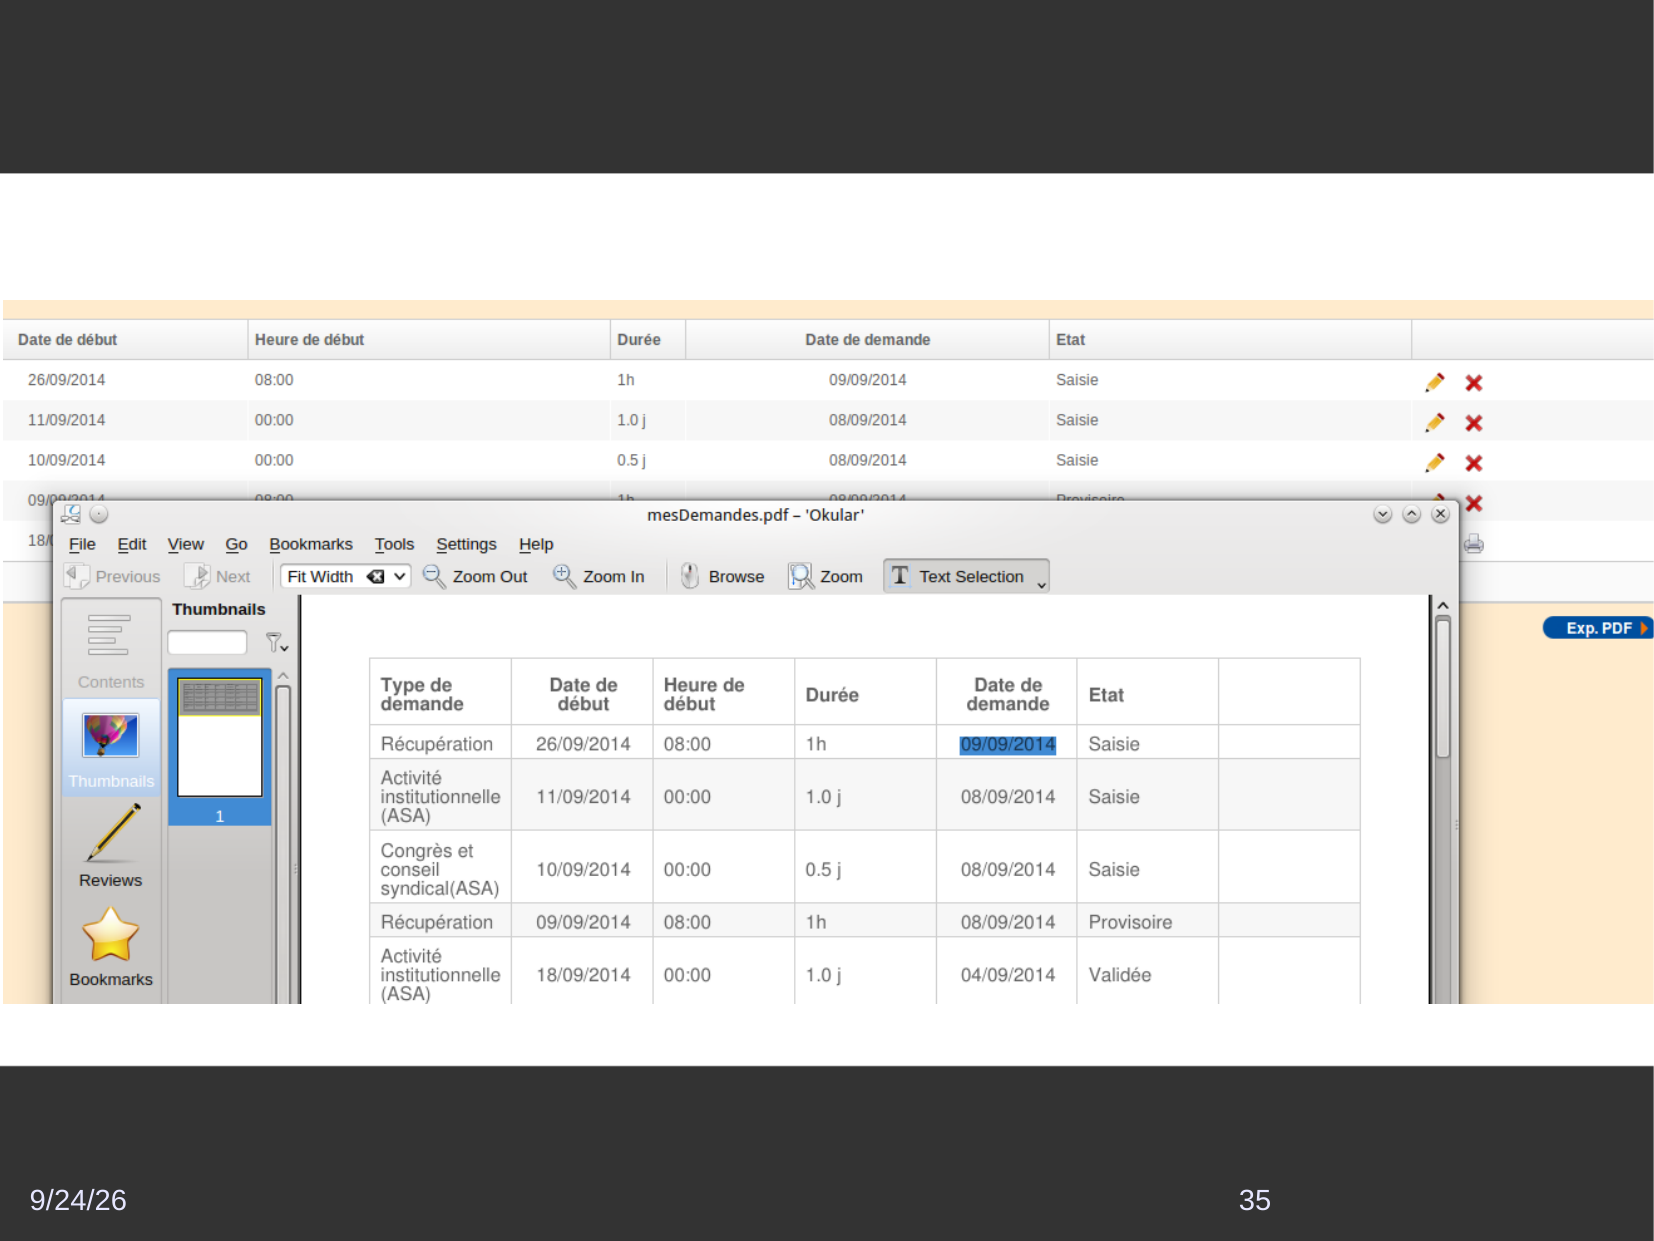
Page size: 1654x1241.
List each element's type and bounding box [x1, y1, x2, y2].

text_box [29, 1181, 566, 1241]
picture [3, 300, 1654, 1004]
text_box [1238, 1181, 1625, 1241]
